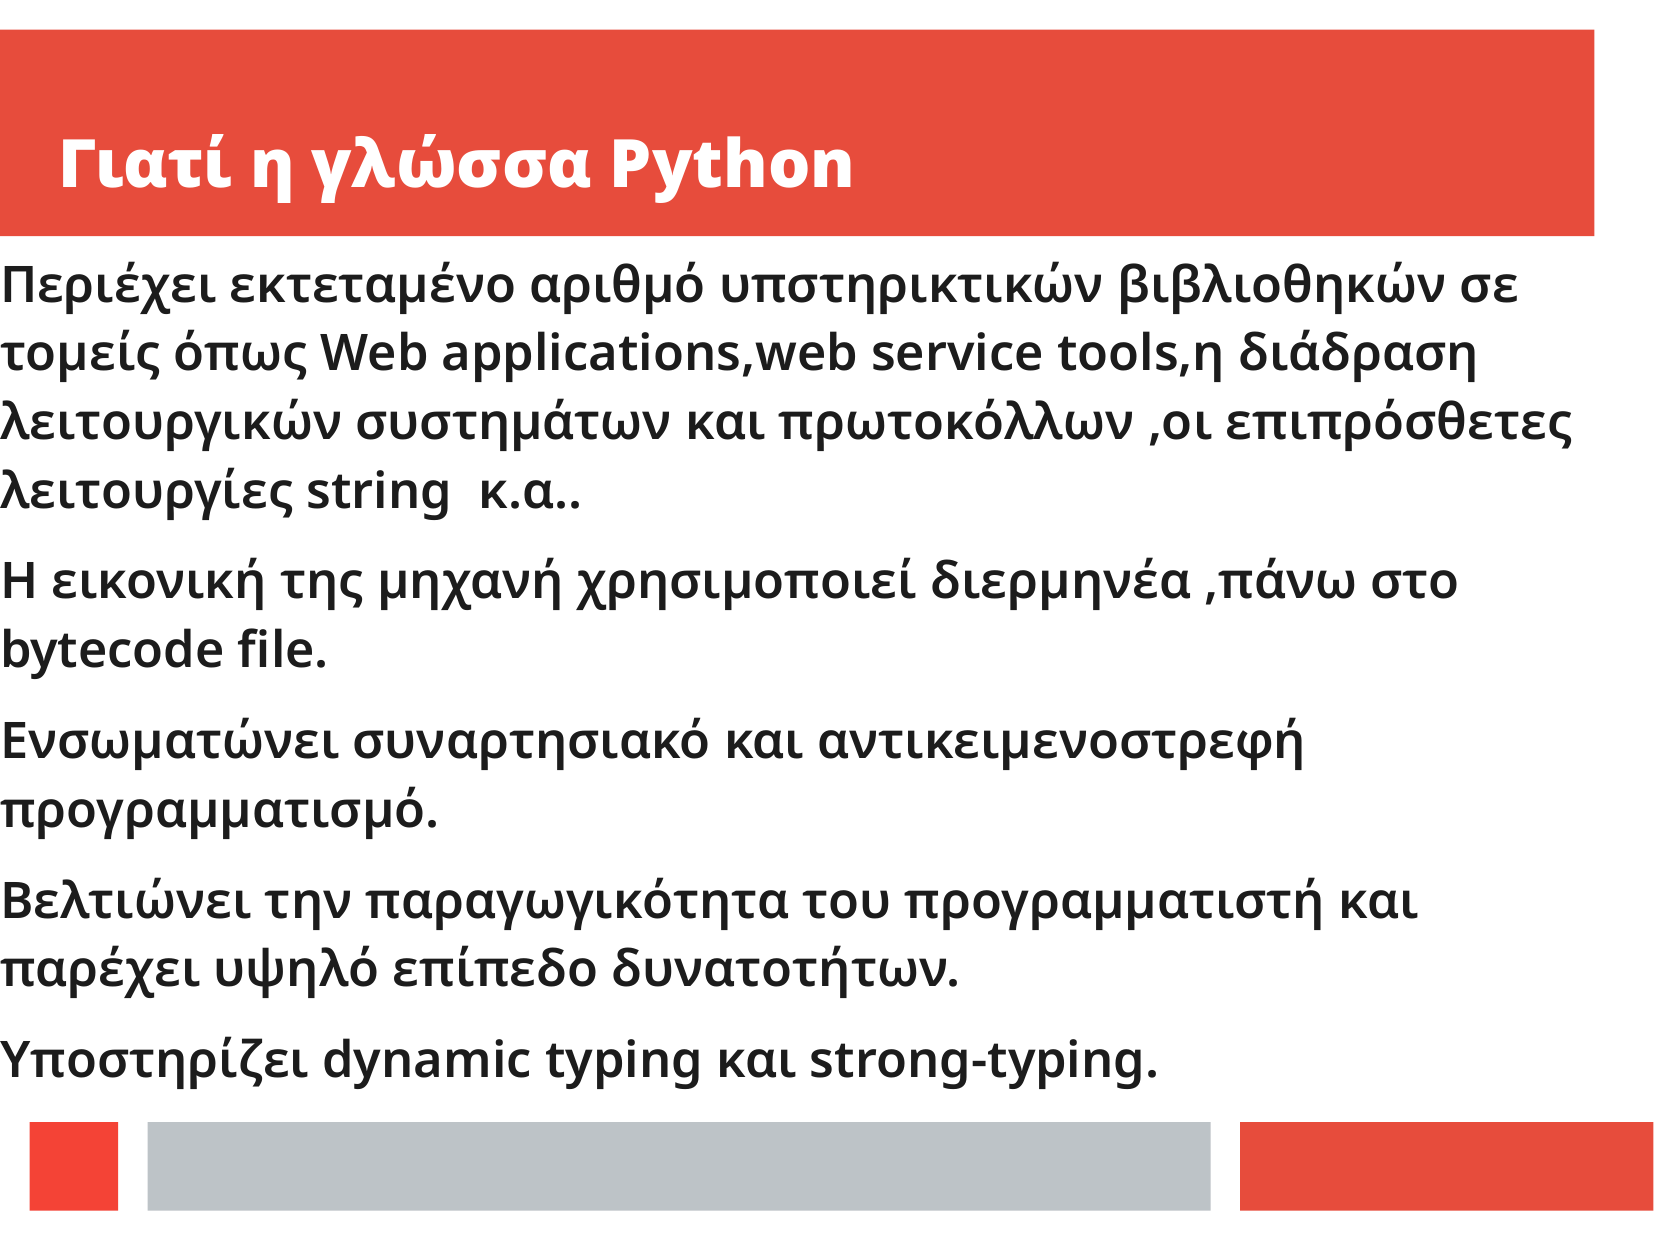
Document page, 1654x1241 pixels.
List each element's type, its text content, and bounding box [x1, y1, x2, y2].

title Γιατί η γλώσσα Python [59, 59, 1595, 207]
list Περιέχει εκτεταμένο αριθμό υπστηρικτικών βιβλιοθηκών σε τομείς όπως Web applications,web service tools,η διάδραση λειτουργικών συστημάτων και πρωτοκόλλων ,οι επιπρόσθετες λειτουργίες string κ.α.. Η εικονική της μηχανή χρησιμοποιεί διερμηνέα ,πάνω στο bytecode file. Eνσωματώνει συναρτησιακό και αντικειμενοστρεφή προγραμματισμό. Βελτιώνει την παραγωγικότητα του προγραμματιστή και παρέχει υψηλό επίπεδο δυνατοτήτων. Υποστηρίζει dynamic typing και strong-typing. [0, 248, 1630, 1093]
